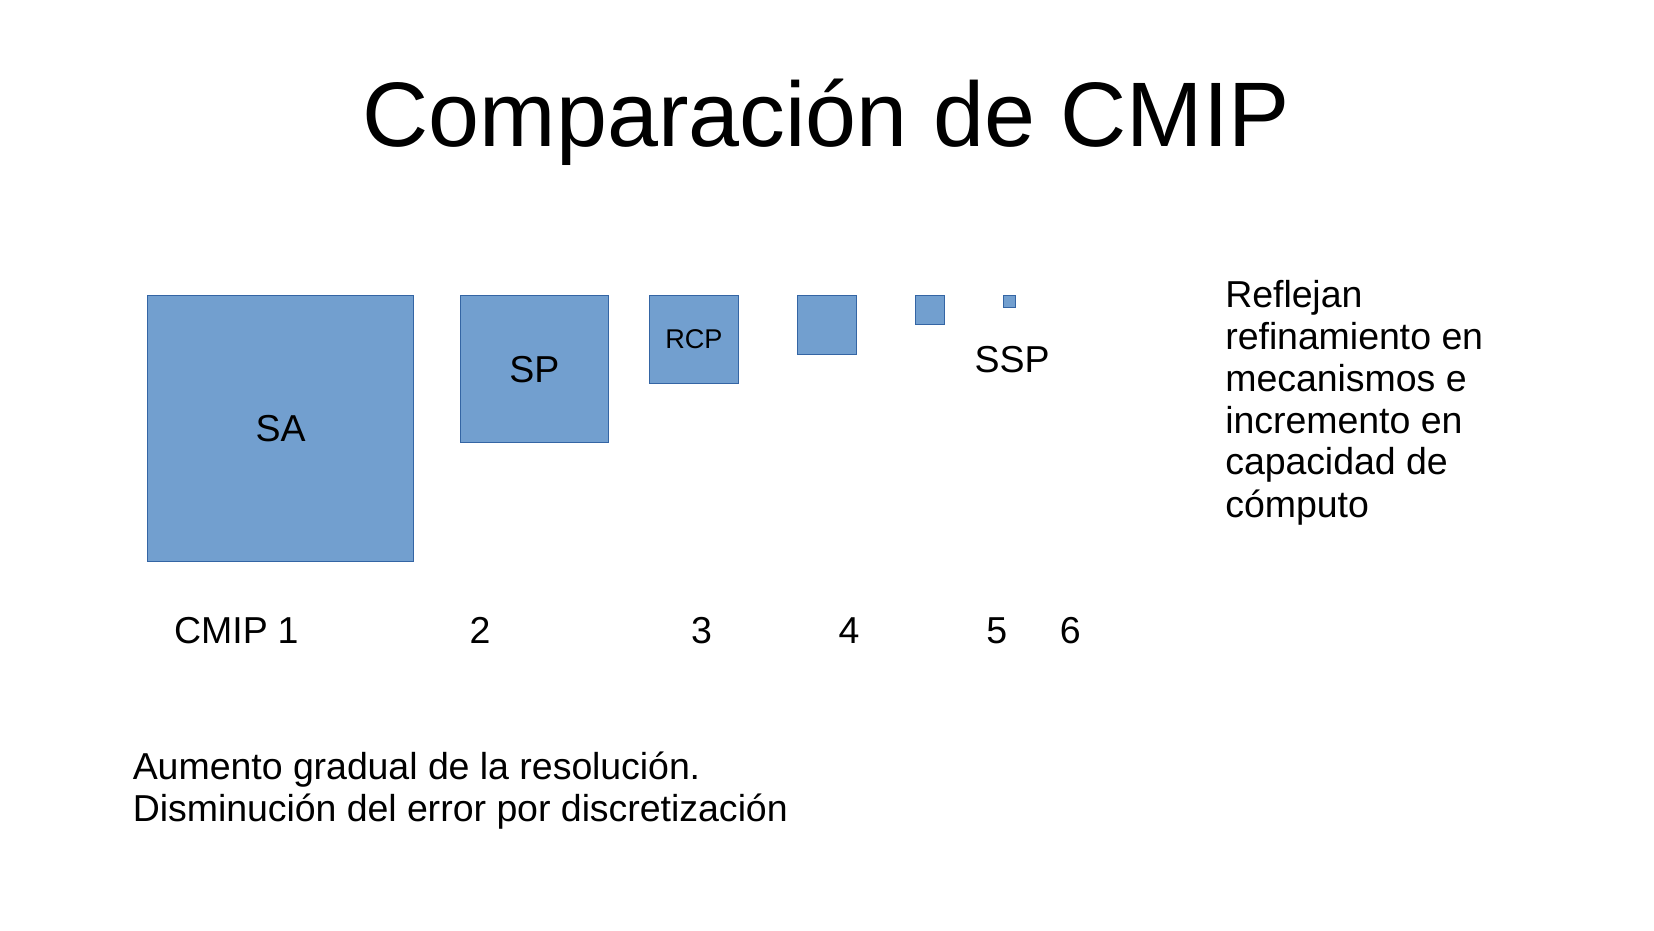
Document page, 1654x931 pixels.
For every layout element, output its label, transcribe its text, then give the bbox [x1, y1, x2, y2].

text_box [797, 295, 857, 355]
text_box [1003, 295, 1016, 308]
title Comparación de CMIP [82, 37, 1571, 193]
text_box RCP [649, 295, 739, 384]
text_box SA [147, 295, 414, 562]
text_box Reflejan refinamiento en mecanismos e incremento en capacidad de cómputo [1210, 265, 1565, 533]
text_box CMIP 1 2 3 4 5 6 [159, 602, 1096, 660]
text_box Aumento gradual de la resolución. Disminución del error por discretización [118, 738, 1506, 837]
text_box [915, 295, 945, 325]
text_box SP [460, 295, 609, 443]
text_box SSP [959, 330, 1065, 388]
